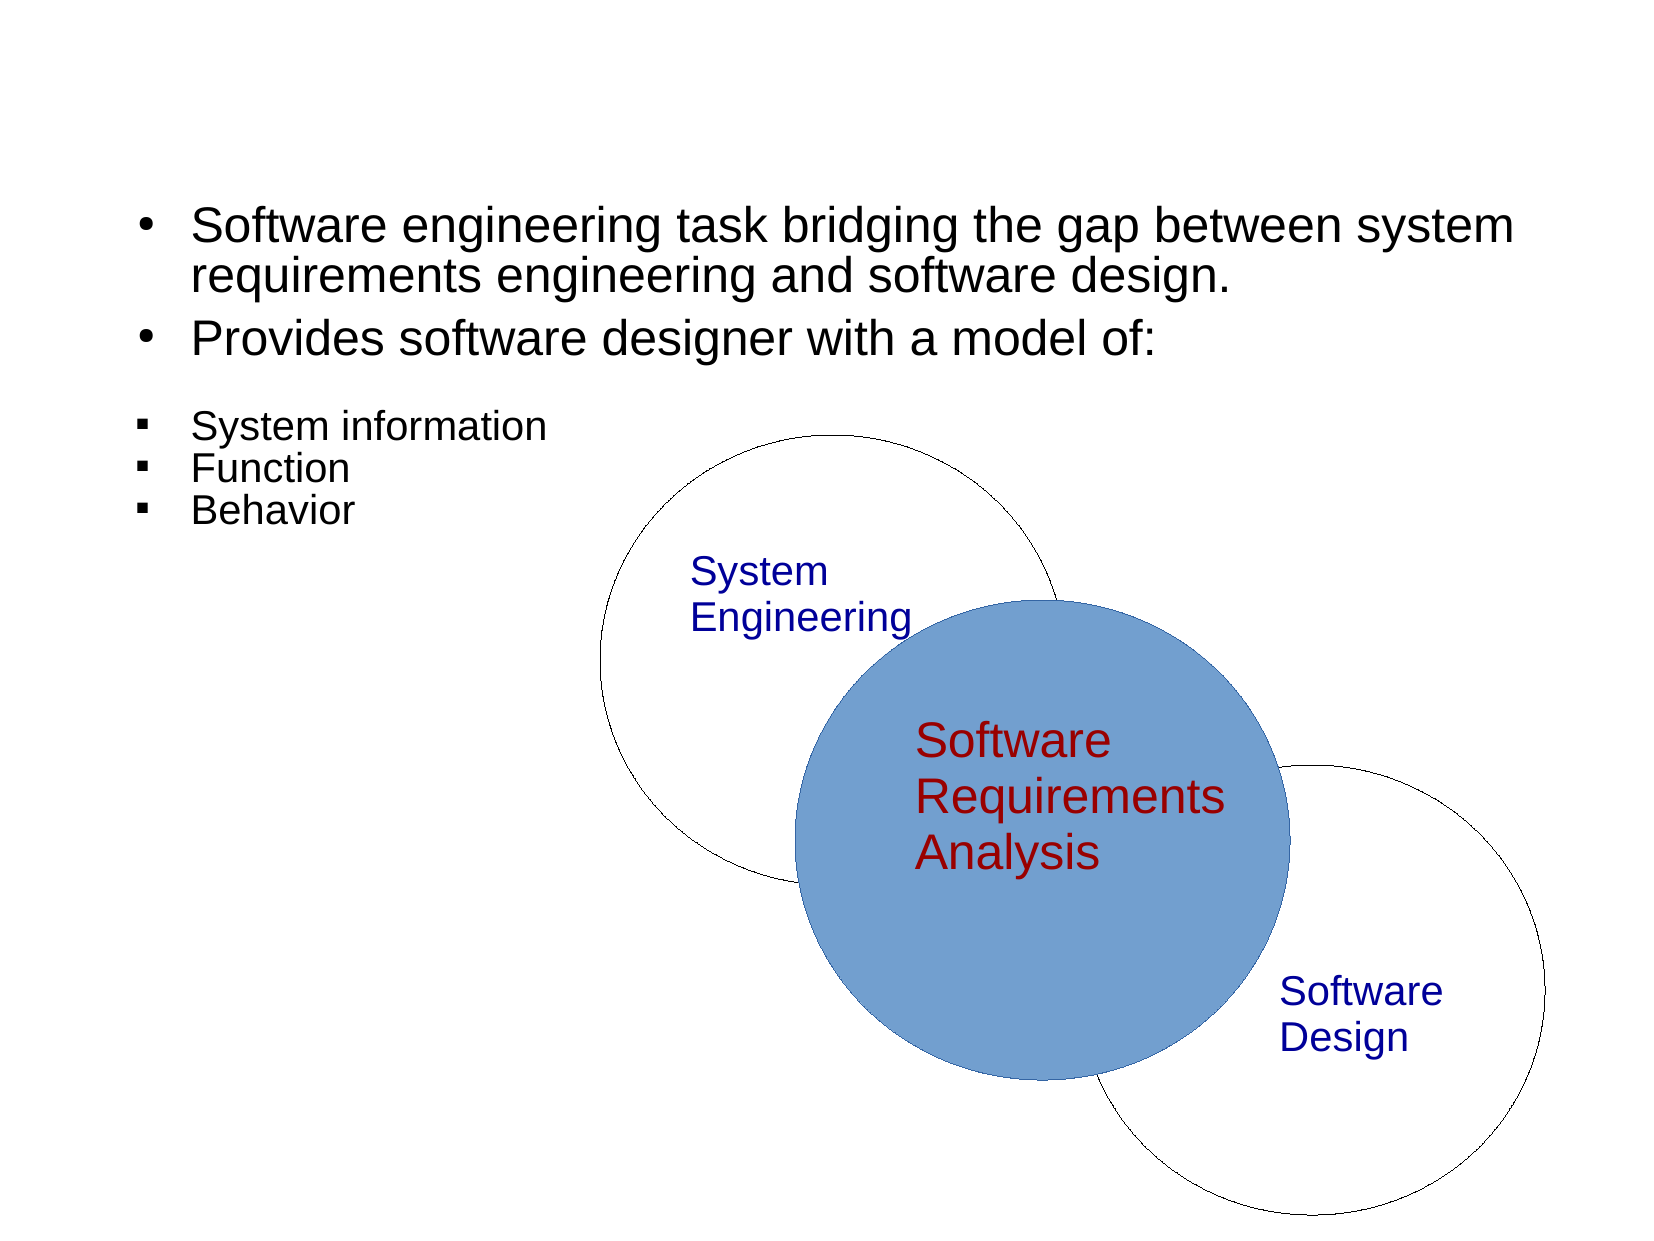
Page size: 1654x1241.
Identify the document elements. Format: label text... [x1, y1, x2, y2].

text_box Software engineering task bridging the gap between system requirements engineering and software design. Provides software designer with a model of: System information Function Behavior [105, 195, 1543, 1111]
text_box System Engineering [675, 540, 1016, 741]
text_box Software Requirements Analysis [900, 705, 1246, 946]
text_box Software Design [1264, 960, 1543, 1141]
text_box [600, 435, 1546, 1216]
